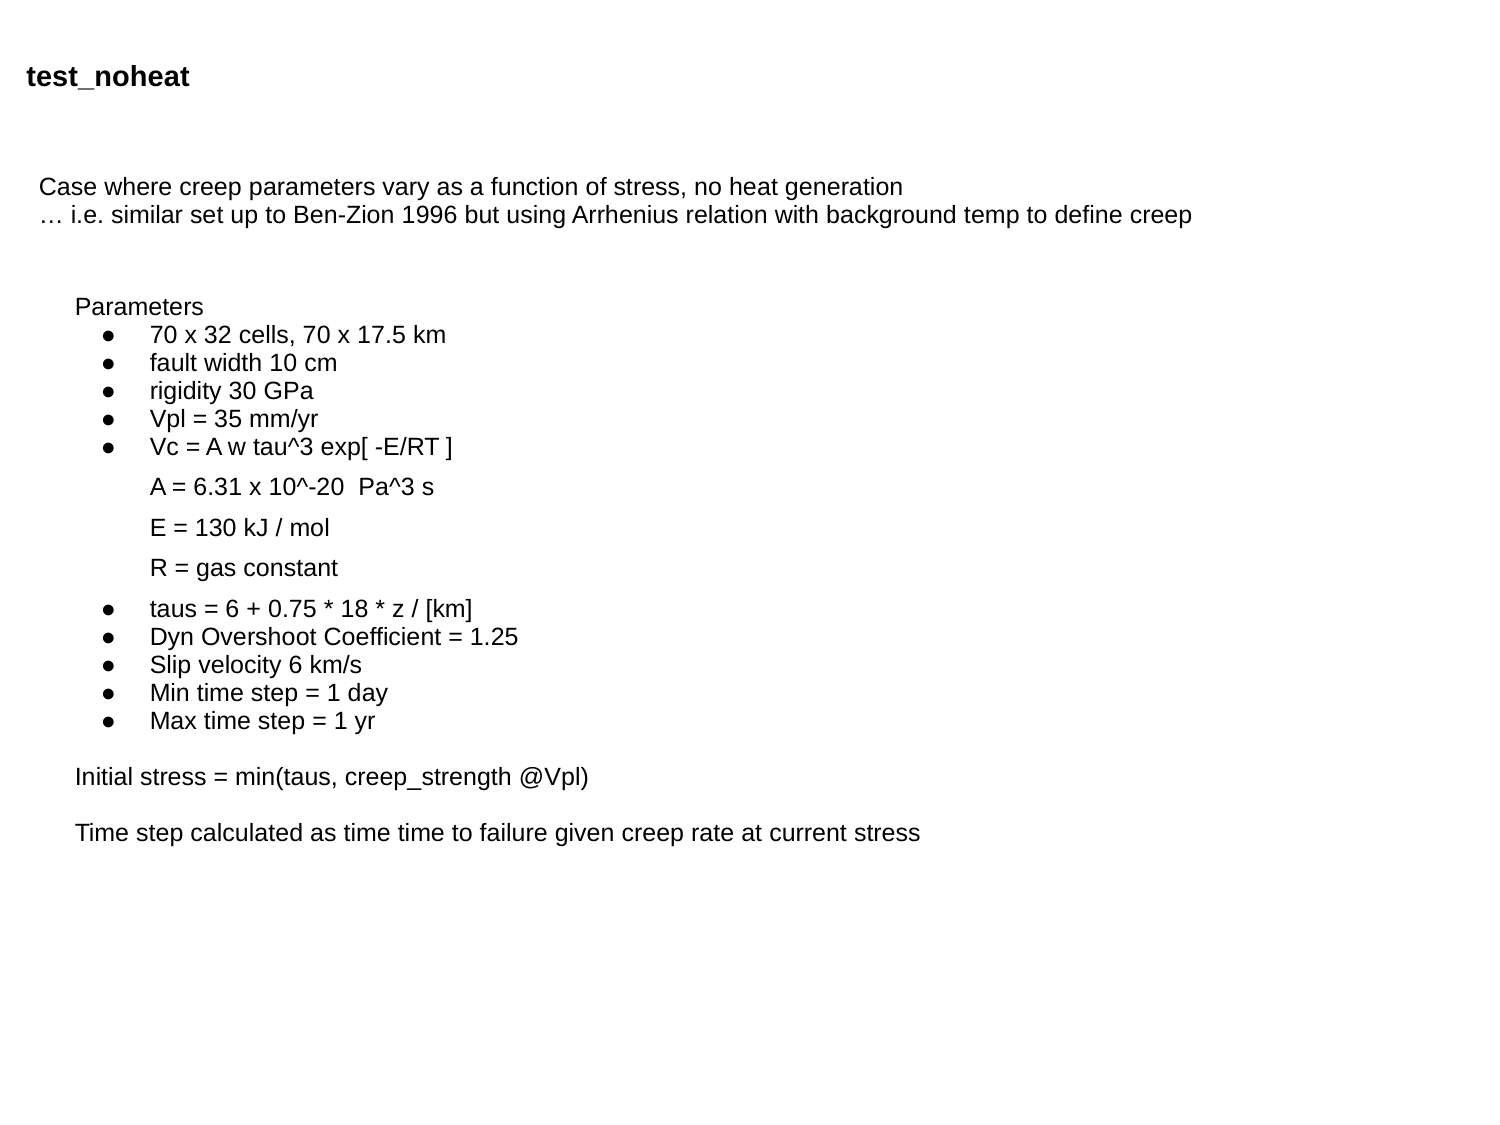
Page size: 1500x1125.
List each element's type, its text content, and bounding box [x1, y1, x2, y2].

text_box Parameters 70 x 32 cells, 70 x 17.5 km fault width 10 cm rigidity 30 GPa Vpl = 35 mm/yr Vc = A w tau^3 exp[ -E/RT ] A = 6.31 x 10^-20 Pa^3 s E = 130 kJ / mol R = gas constant taus = 6 + 0.75 * 18 * z / [km] Dyn Overshoot Coefficient = 1.25 Slip velocity 6 km/s Min time step = 1 day Max time step = 1 yr Initial stress = min(taus, creep_strength @Vpl) Time step calculated as time time to failure given creep rate at current stress [60, 285, 991, 913]
title test_noheat [11, 19, 1086, 112]
text_box Case where creep parameters vary as a function of stress, no heat generation … i.e. similar set up to Ben-Zion 1996 but using Arrhenius relation with background temp to define creep [24, 164, 1396, 243]
